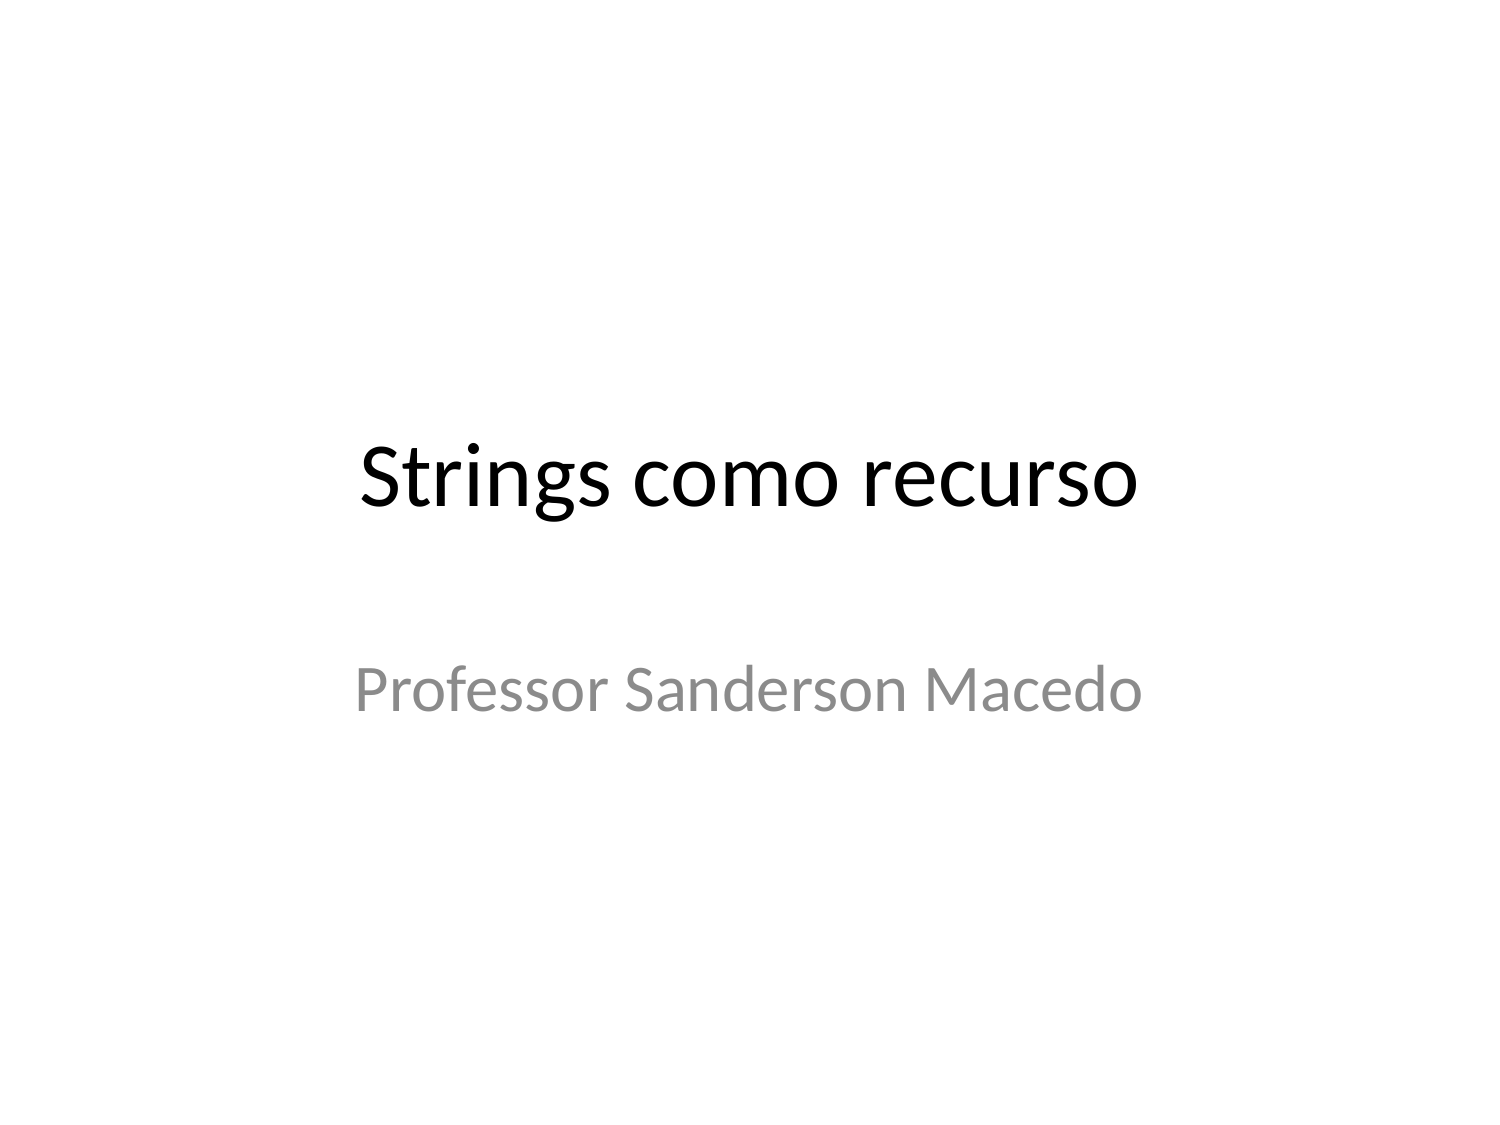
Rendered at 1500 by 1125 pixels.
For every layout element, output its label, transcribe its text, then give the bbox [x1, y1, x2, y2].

text_box Professor Sanderson Macedo [225, 637, 1275, 925]
text_box Strings como recurso [112, 349, 1388, 591]
